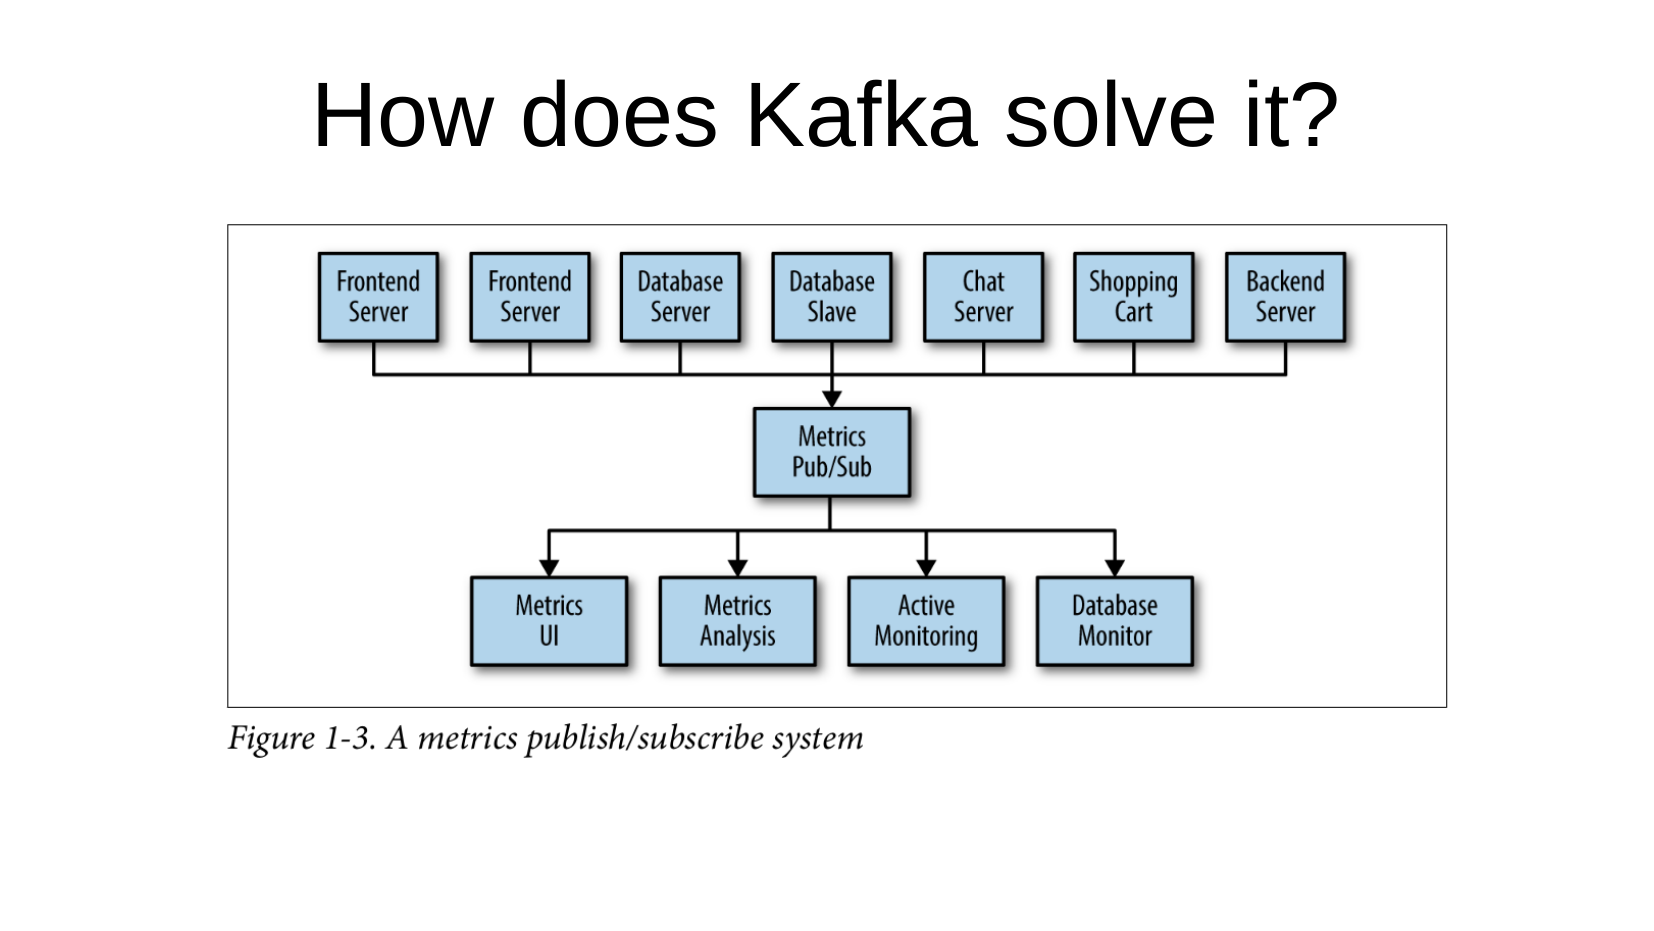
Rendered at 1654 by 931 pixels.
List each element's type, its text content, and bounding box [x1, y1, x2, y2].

picture [211, 211, 1486, 766]
title How does Kafka solve it? [82, 37, 1571, 193]
